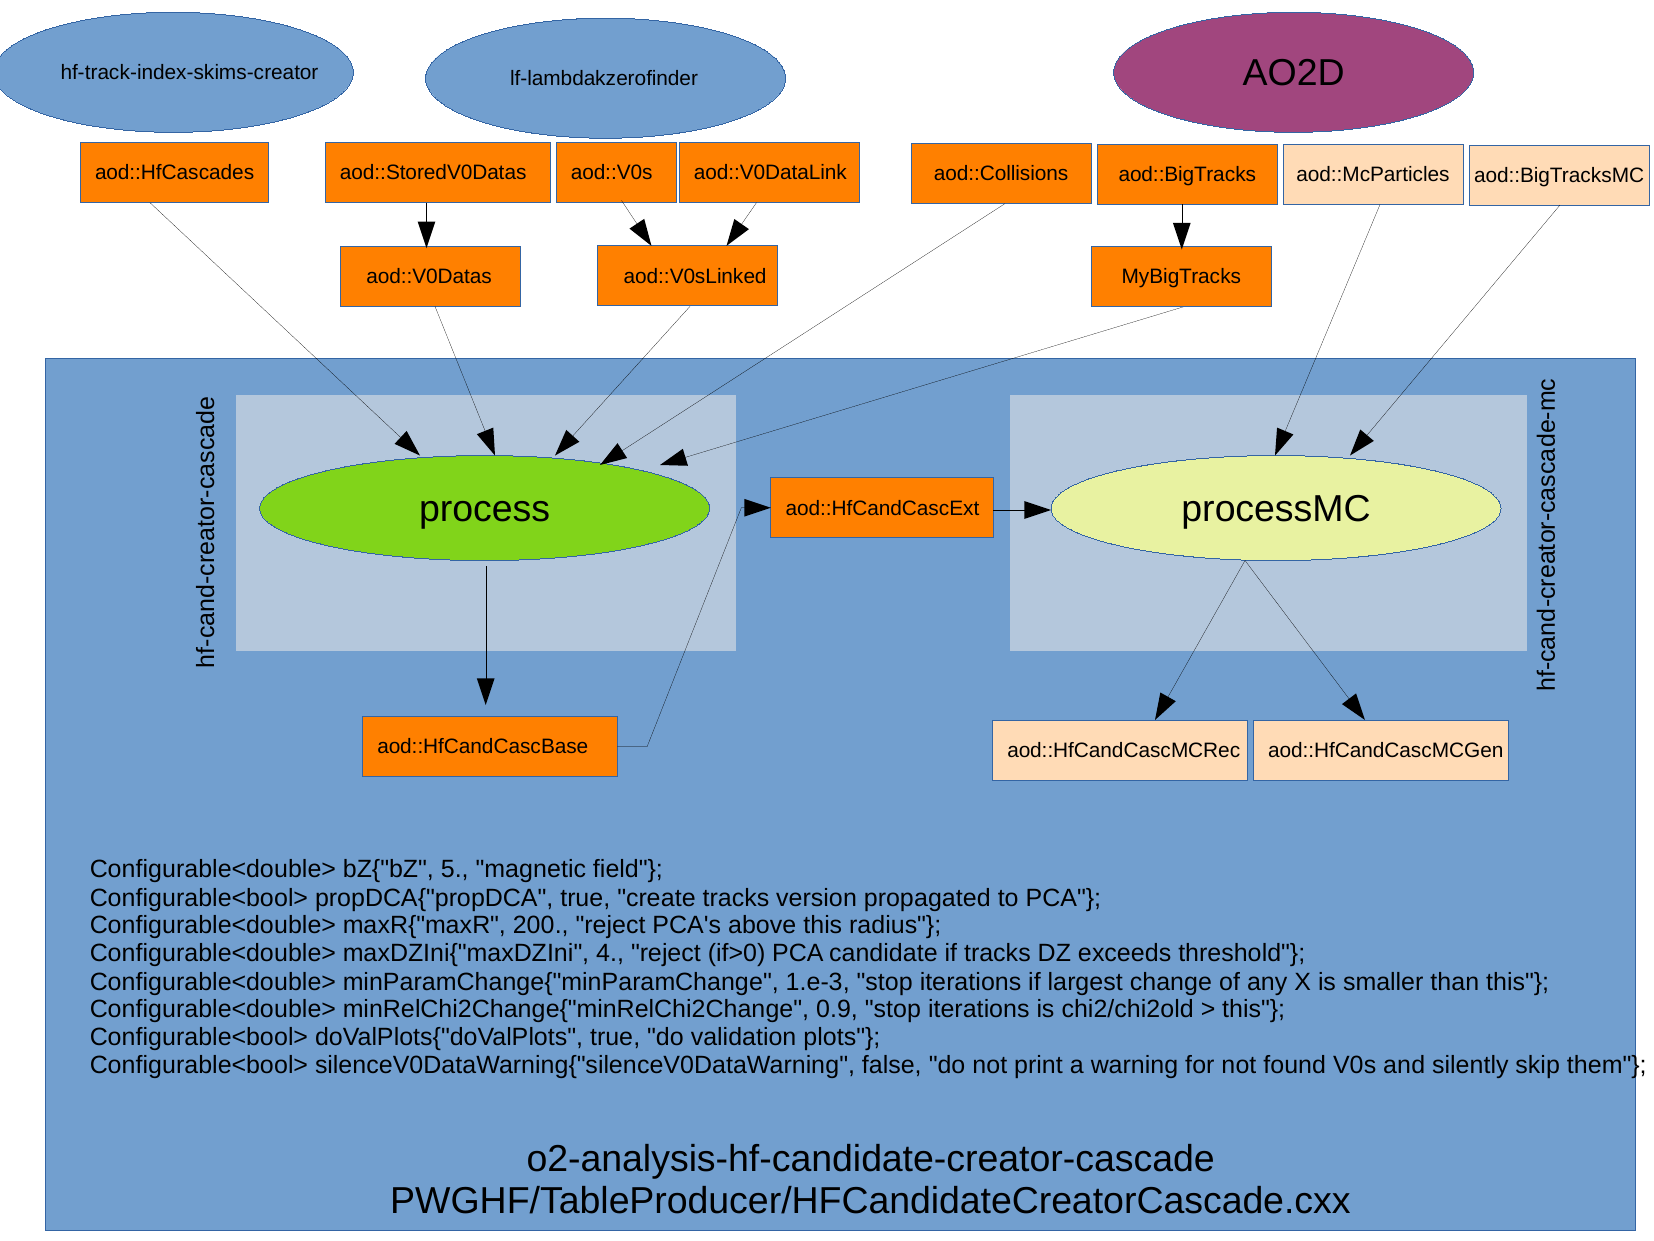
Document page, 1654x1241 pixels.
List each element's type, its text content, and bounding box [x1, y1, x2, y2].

text_box o2-analysis-hf-candidate-creator-cascade PWGHF/TableProducer/HFCandidateCreatorCascade.cxx [375, 1130, 1426, 1241]
text_box MyBigTracks [1091, 246, 1272, 307]
text_box hf-cand-creator-cascade [184, 381, 227, 683]
text_box aod::HfCandCascMCRec [992, 720, 1248, 781]
text_box process [259, 455, 710, 561]
text_box [45, 358, 1636, 1231]
text_box hf-track-index-skims-creator [0, 12, 354, 133]
text_box aod::HfCandCascBase [362, 716, 618, 777]
text_box lf-lambdakzerofinder [425, 18, 786, 139]
text_box aod::HfCandCascMCGen [1253, 720, 1509, 781]
text_box aod::McParticles [1283, 144, 1464, 205]
text_box aod::HfCandCascExt [770, 477, 994, 538]
text_box hf-cand-creator-cascade-mc [1524, 363, 1568, 707]
text_box aod::V0DataLink [679, 142, 860, 203]
text_box processMC [1051, 455, 1502, 561]
text_box AO2D [1113, 12, 1474, 133]
text_box Configurable<double> bZ{"bZ", 5., "magnetic field"}; Configurable<bool> propDCA{"propDCA", true, "create tracks version propagated to PCA"}; Configurable<double> maxR{"maxR", 200., "reject PCA's above this radius"}; Configurable<double> maxDZIni{"maxDZIni", 4., "reject (if>0) PCA candidate if tracks DZ exceeds threshold"}; Configurable<double> minParamChange{"minParamChange", 1.e-3, "stop iterations if largest change of any X is smaller than this"}; Configurable<double> minRelChi2Change{"minRelChi2Change", 0.9, "stop iterations is chi2/chi2old > this"}; Configurable<bool> doValPlots{"doValPlots", true, "do validation plots"}; Configurable<bool> silenceV0DataWarning{"silenceV0DataWarning", false, "do not print a warning for not found V0s and silently skip them"}; [60, 847, 1654, 1087]
text_box aod::BigTracksMC [1469, 145, 1650, 206]
text_box aod::HfCascades [80, 142, 269, 203]
text_box aod::BigTracks [1097, 144, 1278, 205]
text_box aod::V0s [556, 142, 677, 203]
text_box aod::Collisions [911, 143, 1092, 204]
text_box aod::StoredV0Datas [325, 142, 551, 203]
text_box [457, 358, 764, 462]
text_box aod::V0sLinked [597, 245, 778, 306]
text_box aod::V0Datas [340, 246, 521, 307]
